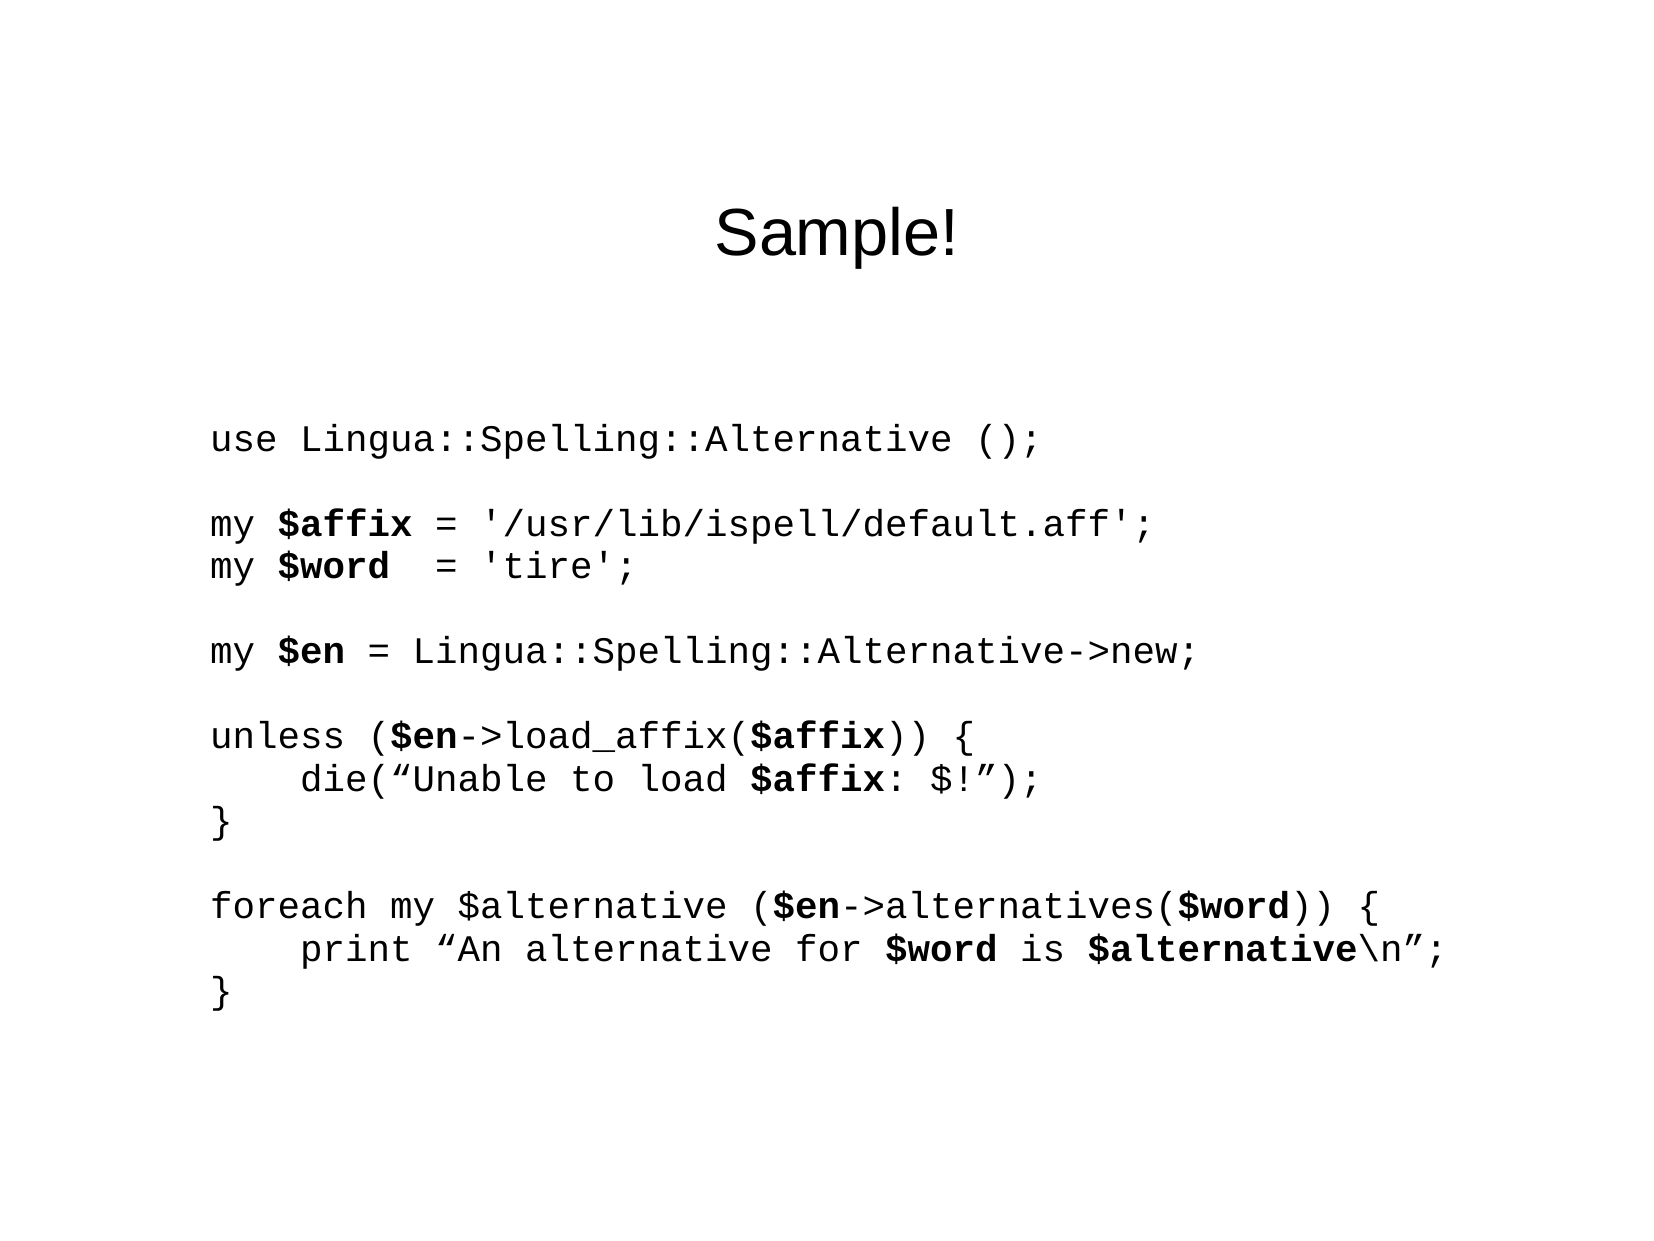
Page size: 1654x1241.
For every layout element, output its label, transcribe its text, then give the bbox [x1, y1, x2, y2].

text_box Sample! [699, 187, 976, 278]
text_box use Lingua::Spelling::Alternative (); my $affix = '/usr/lib/ispell/default.aff'; my $word = 'tire'; my $en = Lingua::Spelling::Alternative->new; unless ($en->load_affix($affix)) { die(“Unable to load $affix: $!”); } foreach my $alternative ($en->alternatives($word)) { print “An alternative for $word is $alternative\n”; } [195, 412, 1463, 1023]
